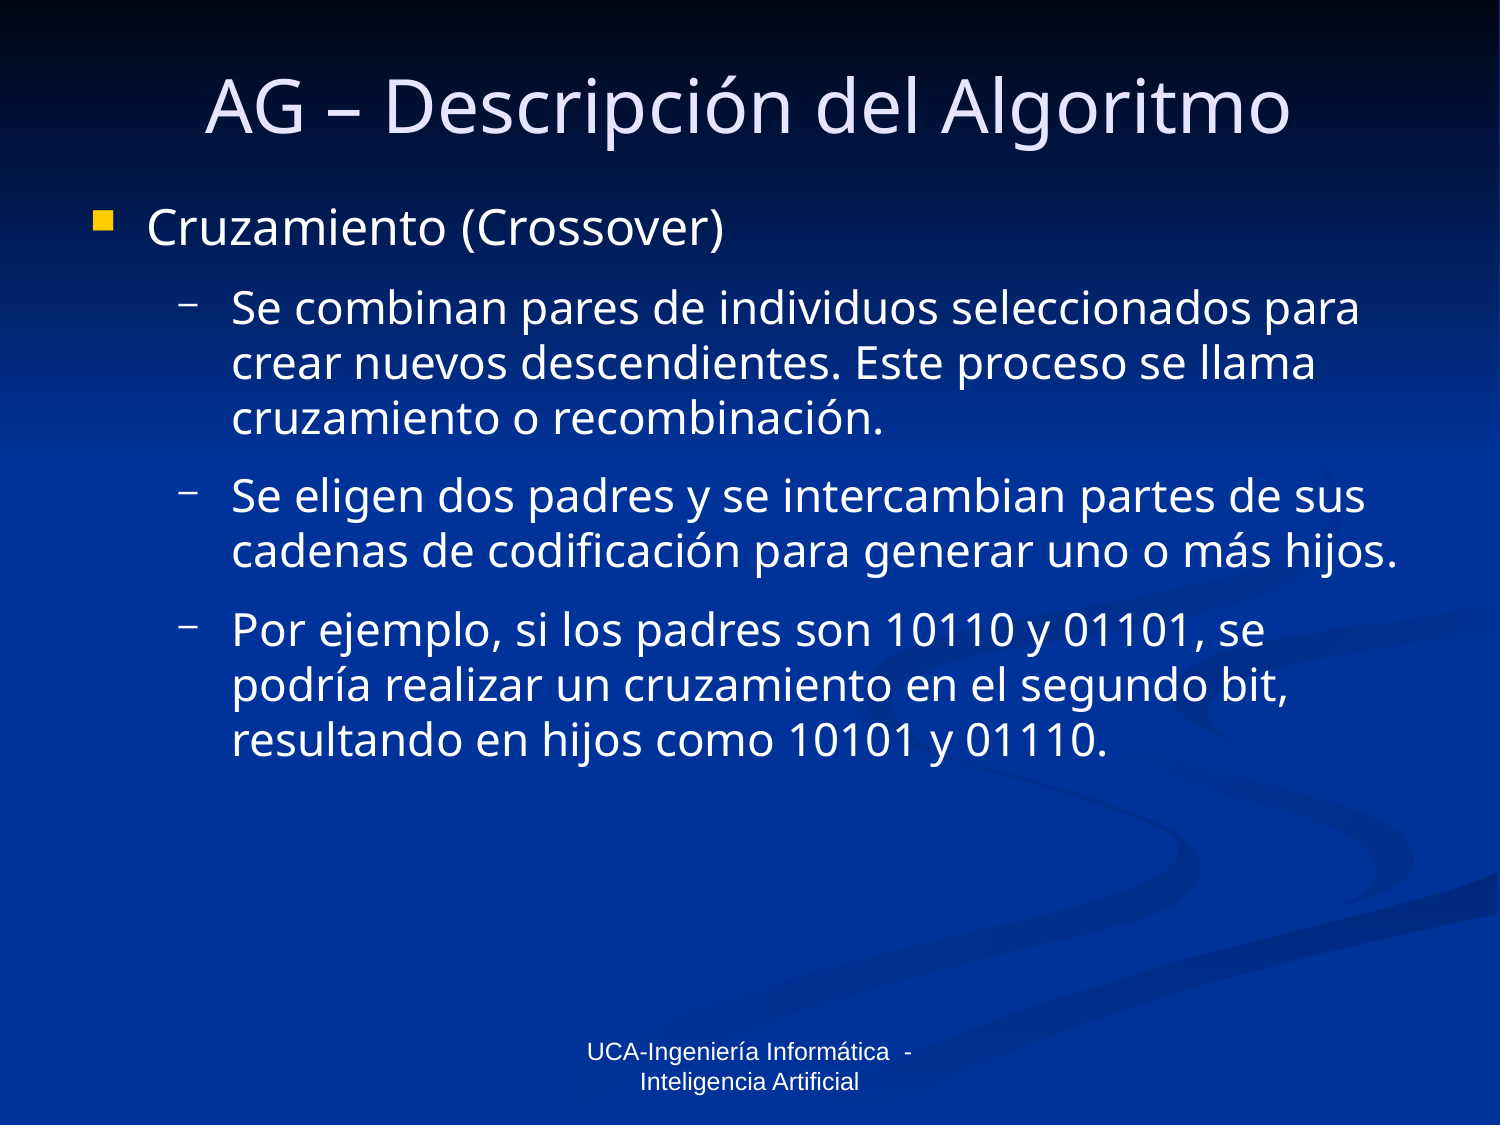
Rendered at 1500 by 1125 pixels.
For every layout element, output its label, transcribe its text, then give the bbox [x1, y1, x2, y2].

title AG – Descripción del Algoritmo [75, 45, 1425, 163]
footer UCA-Ingeniería Informática - Inteligencia Artificial [512, 1025, 988, 1104]
list Cruzamiento (Crossover) Se combinan pares de individuos seleccionados para crear nuevos descendientes. Este proceso se llama cruzamiento o recombinación. Se eligen dos padres y se intercambian partes de sus cadenas de codificación para generar uno o más hijos. Por ejemplo, si los padres son 10110 y 01101, se podría realizar un cruzamiento en el segundo bit, resultando en hijos como 10101 y 01110. [75, 187, 1425, 1005]
